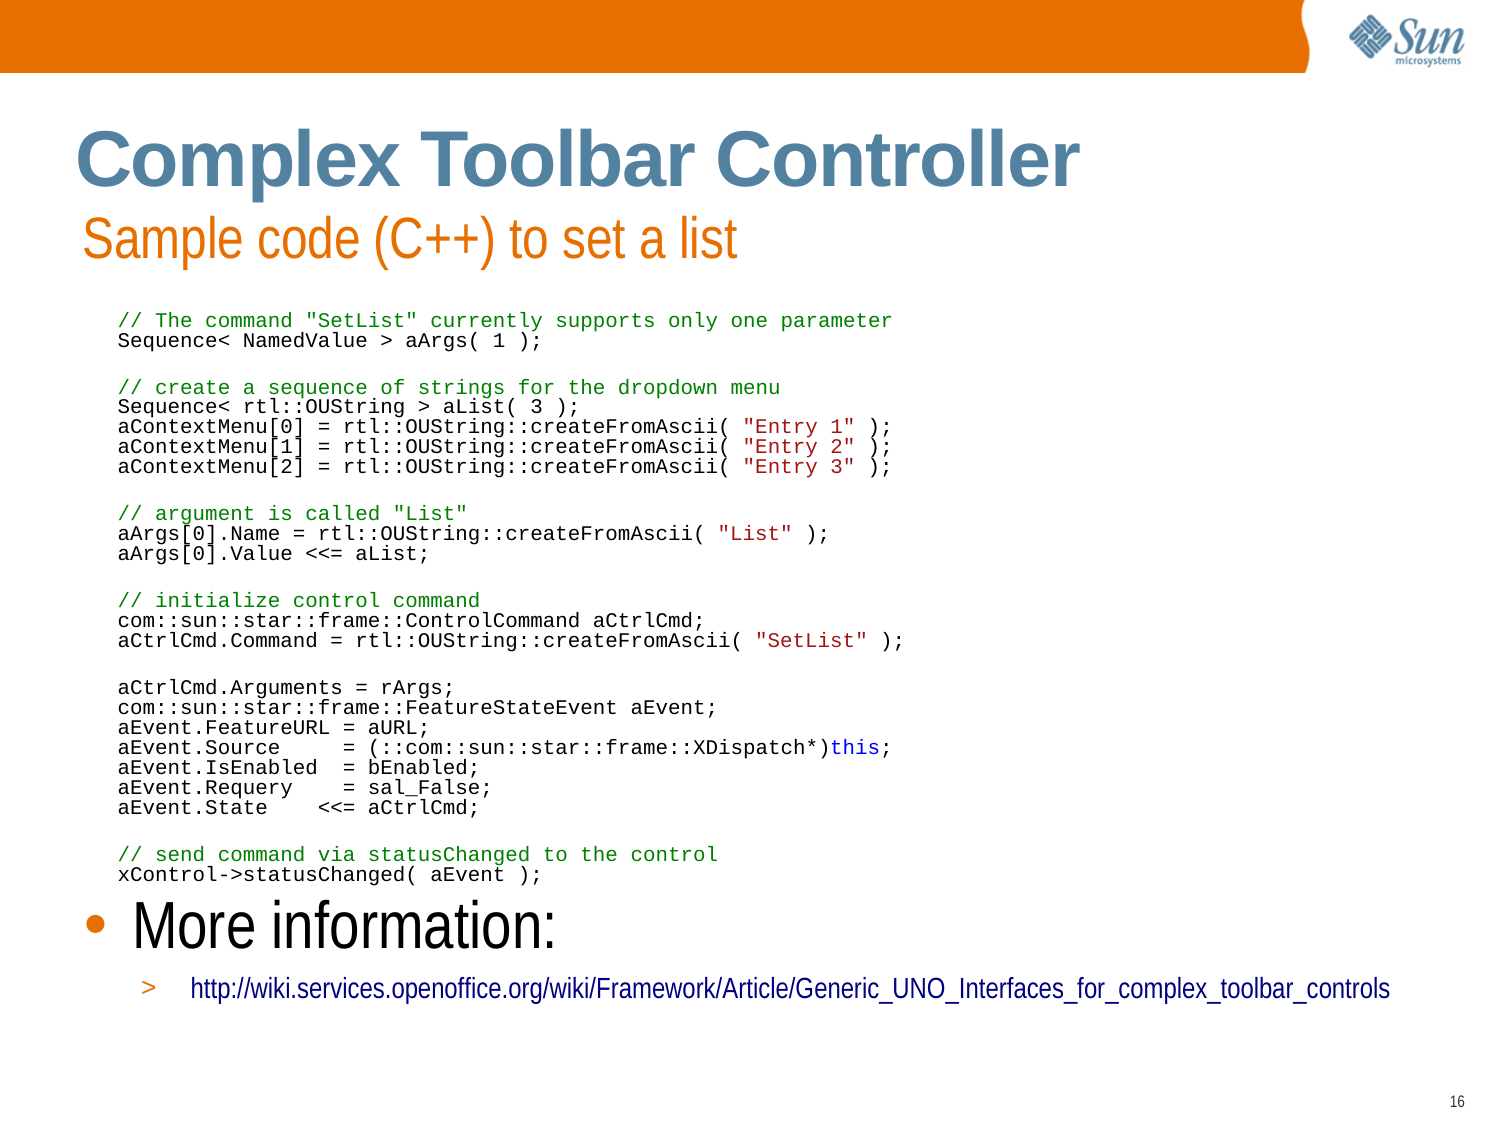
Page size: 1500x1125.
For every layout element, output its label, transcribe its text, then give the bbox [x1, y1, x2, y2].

picture [0, 0, 1500, 73]
list More information: http://wiki.services.openoffice.org/wiki/Framework/Article/Generic_UNO_Interfaces_for_complex_toolbar_controls [64, 895, 1402, 1015]
list // The command "SetList" currently supports only one parameter Sequence< NamedValue > aArgs( 1 ); // create a sequence of strings for the dropdown menu Sequence< rtl::OUString > aList( 3 ); aContextMenu[0] = rtl::OUString::createFromAscii( "Entry 1" ); aContextMenu[1] = rtl::OUString::createFromAscii( "Entry 2" ); aContextMenu[2] = rtl::OUString::createFromAscii( "Entry 3" ); // argument is called "List" aArgs[0].Name = rtl::OUString::createFromAscii( "List" ); aArgs[0].Value <<= aList; // initialize control command com::sun::star::frame::ControlCommand aCtrlCmd; aCtrlCmd.Command = rtl::OUString::createFromAscii( "SetList" ); aCtrlCmd.Arguments = rArgs; com::sun::star::frame::FeatureStateEvent aEvent; aEvent.FeatureURL = aURL; aEvent.Source = (::com::sun::star::frame::XDispatch*)this; aEvent.IsEnabled = bEnabled; aEvent.Requery = sal_False; aEvent.State <<= aCtrlCmd; // send command via statusChanged to the control xControl->statusChanged( aEvent ); [117, 311, 1274, 862]
title Complex Toolbar Controller [75, 123, 1437, 227]
text_box Sample code (C++) to set a list [82, 212, 1350, 281]
